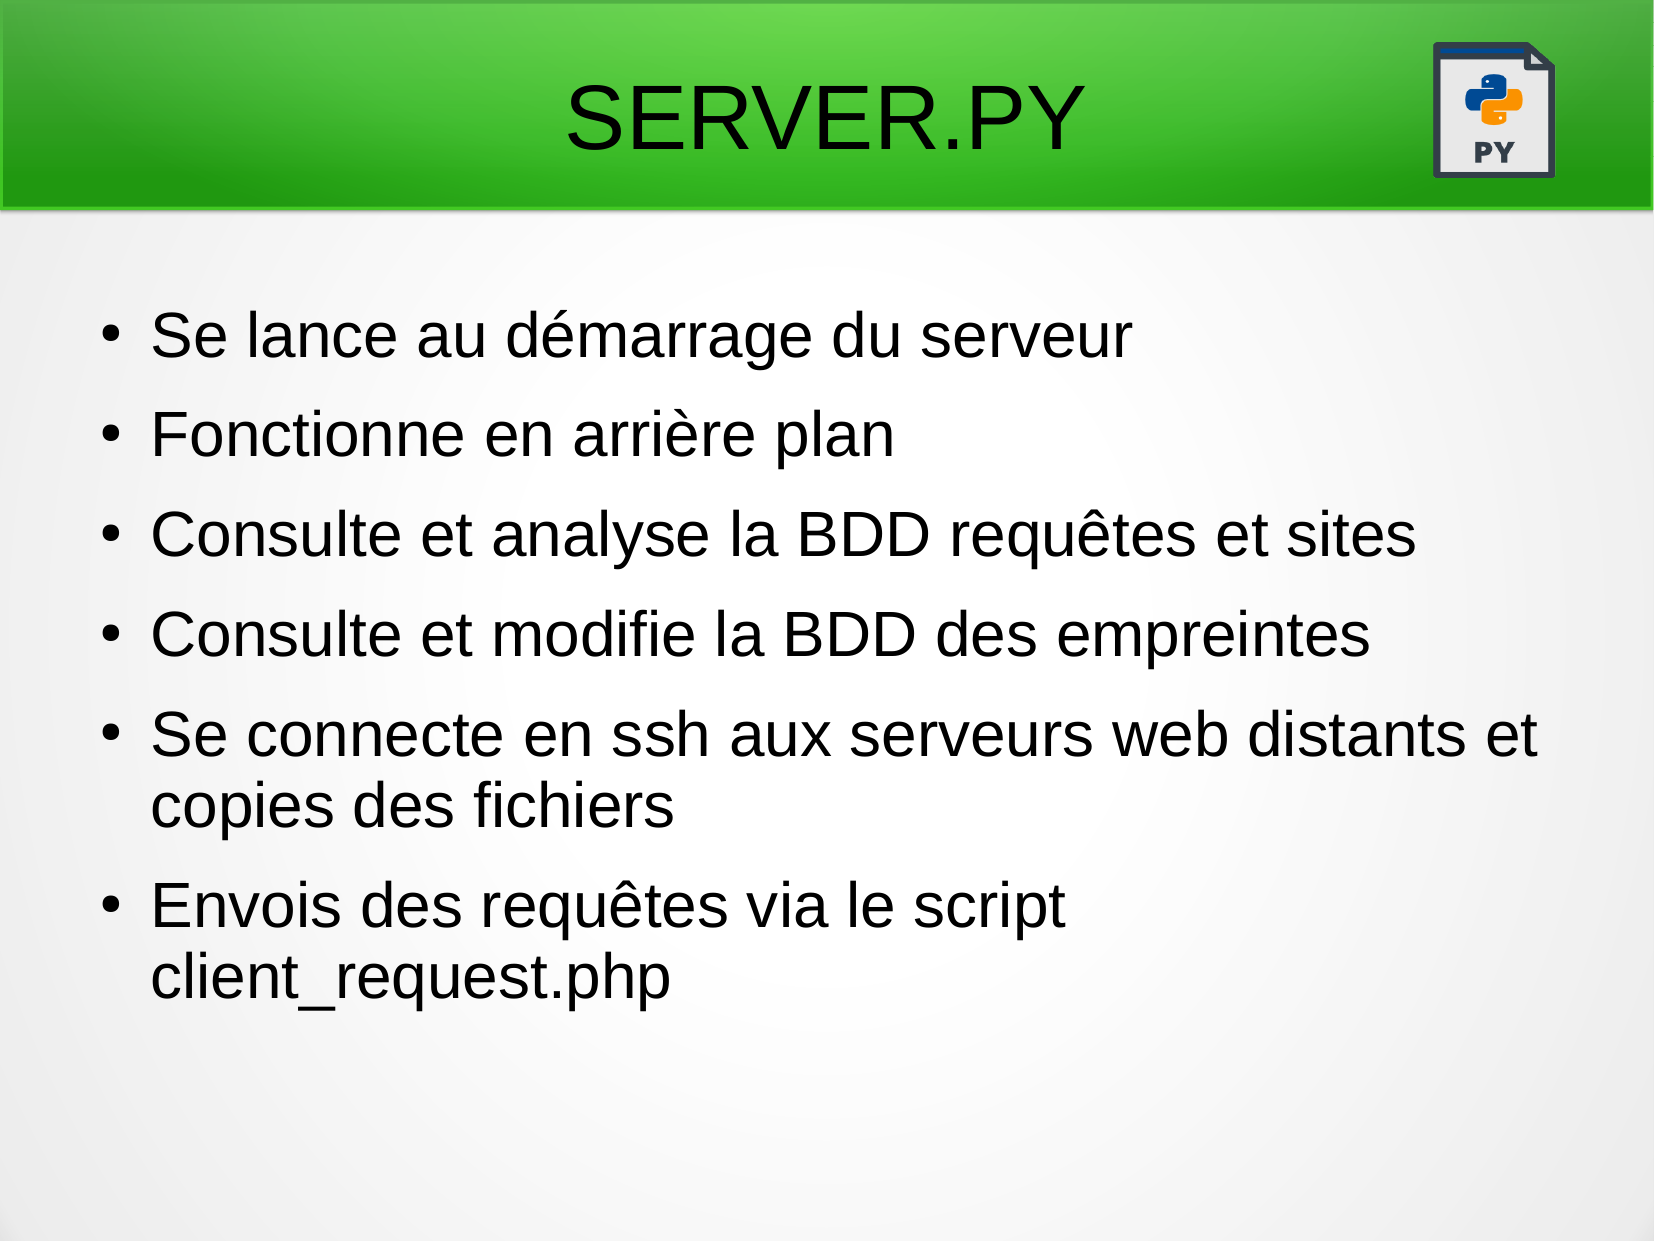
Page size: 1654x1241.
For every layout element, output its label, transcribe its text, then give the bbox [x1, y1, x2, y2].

list Se lance au démarrage du serveur Fonctionne en arrière plan Consulte et analyse la BDD requêtes et sites Consulte et modifie la BDD des empreintes Se connecte en ssh aux serveurs web distants et copies des fichiers Envois des requêtes via le script client_request.php [82, 299, 1571, 1019]
picture [1417, 42, 1571, 178]
title SERVER.PY [82, 47, 1571, 189]
